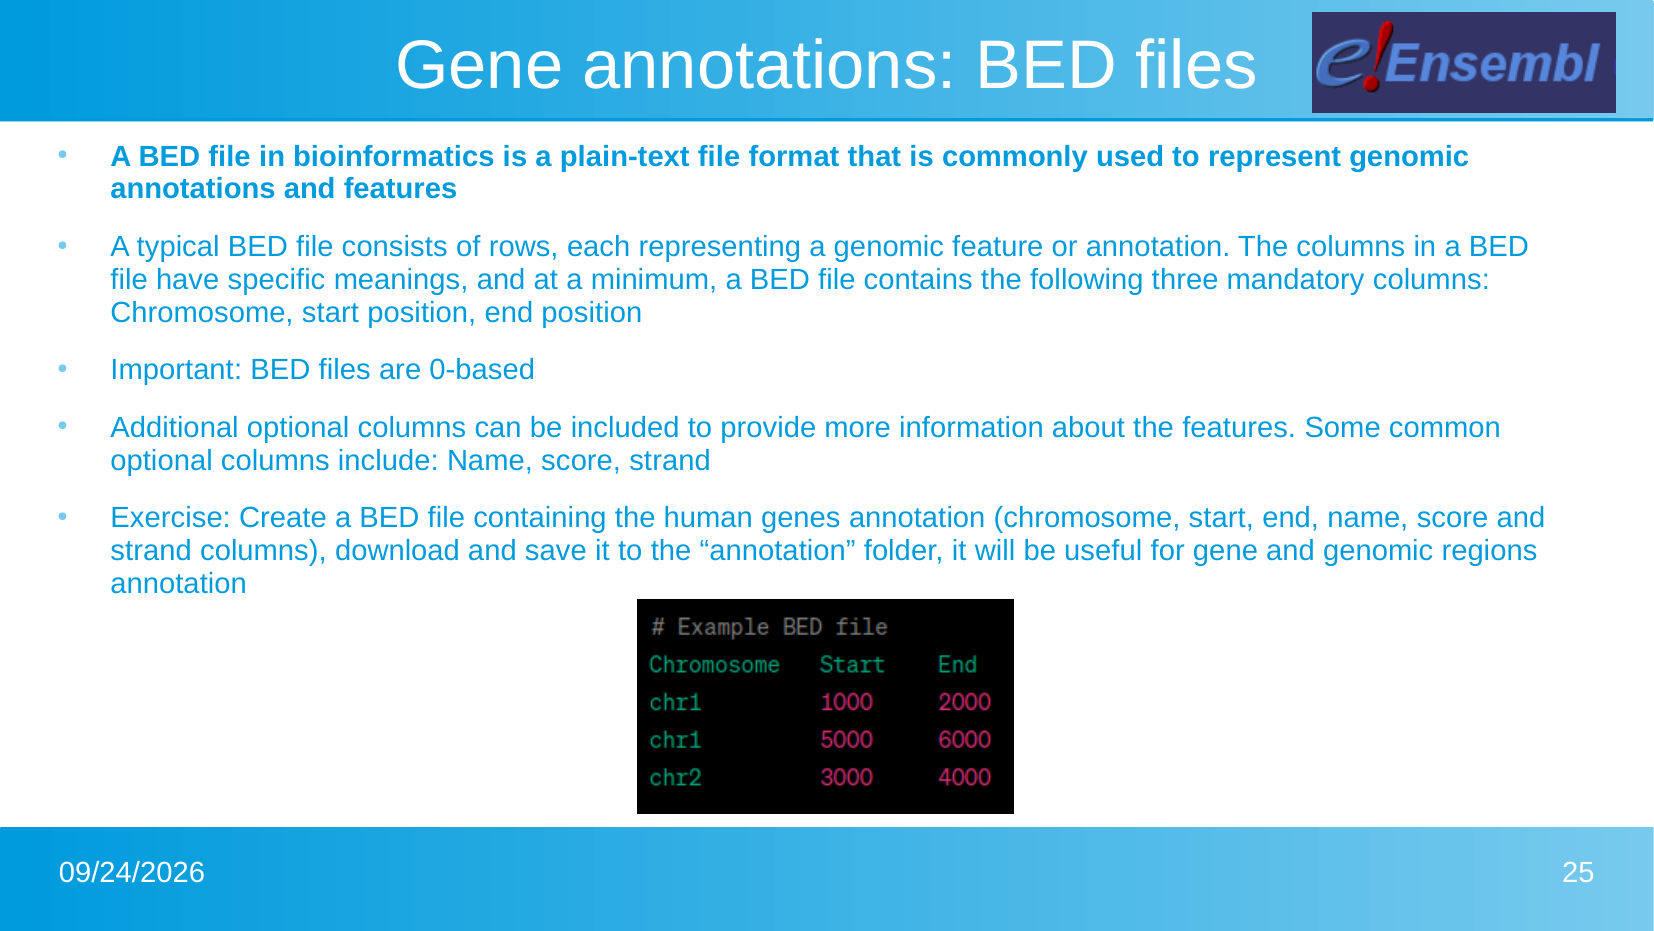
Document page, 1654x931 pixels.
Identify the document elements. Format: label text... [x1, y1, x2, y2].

list A BED file in bioinformatics is a plain-text file format that is commonly used to represent genomic annotations and features A typical BED file consists of rows, each representing a genomic feature or annotation. The columns in a BED file have specific meanings, and at a minimum, a BED file contains the following three mandatory columns: Chromosome, start position, end position Important: BED files are 0-based Additional optional columns can be included to provide more information about the features. Some common optional columns include: Name, score, strand Exercise: Create a BED file containing the human genes annotation (chromosome, start, end, name, score and strand columns), download and save it to the “annotation” folder, it will be useful for gene and genomic regions annotation [39, 139, 1576, 188]
picture [637, 599, 1014, 815]
picture [1312, 12, 1616, 113]
title Gene annotations: BED files [59, 0, 1595, 142]
